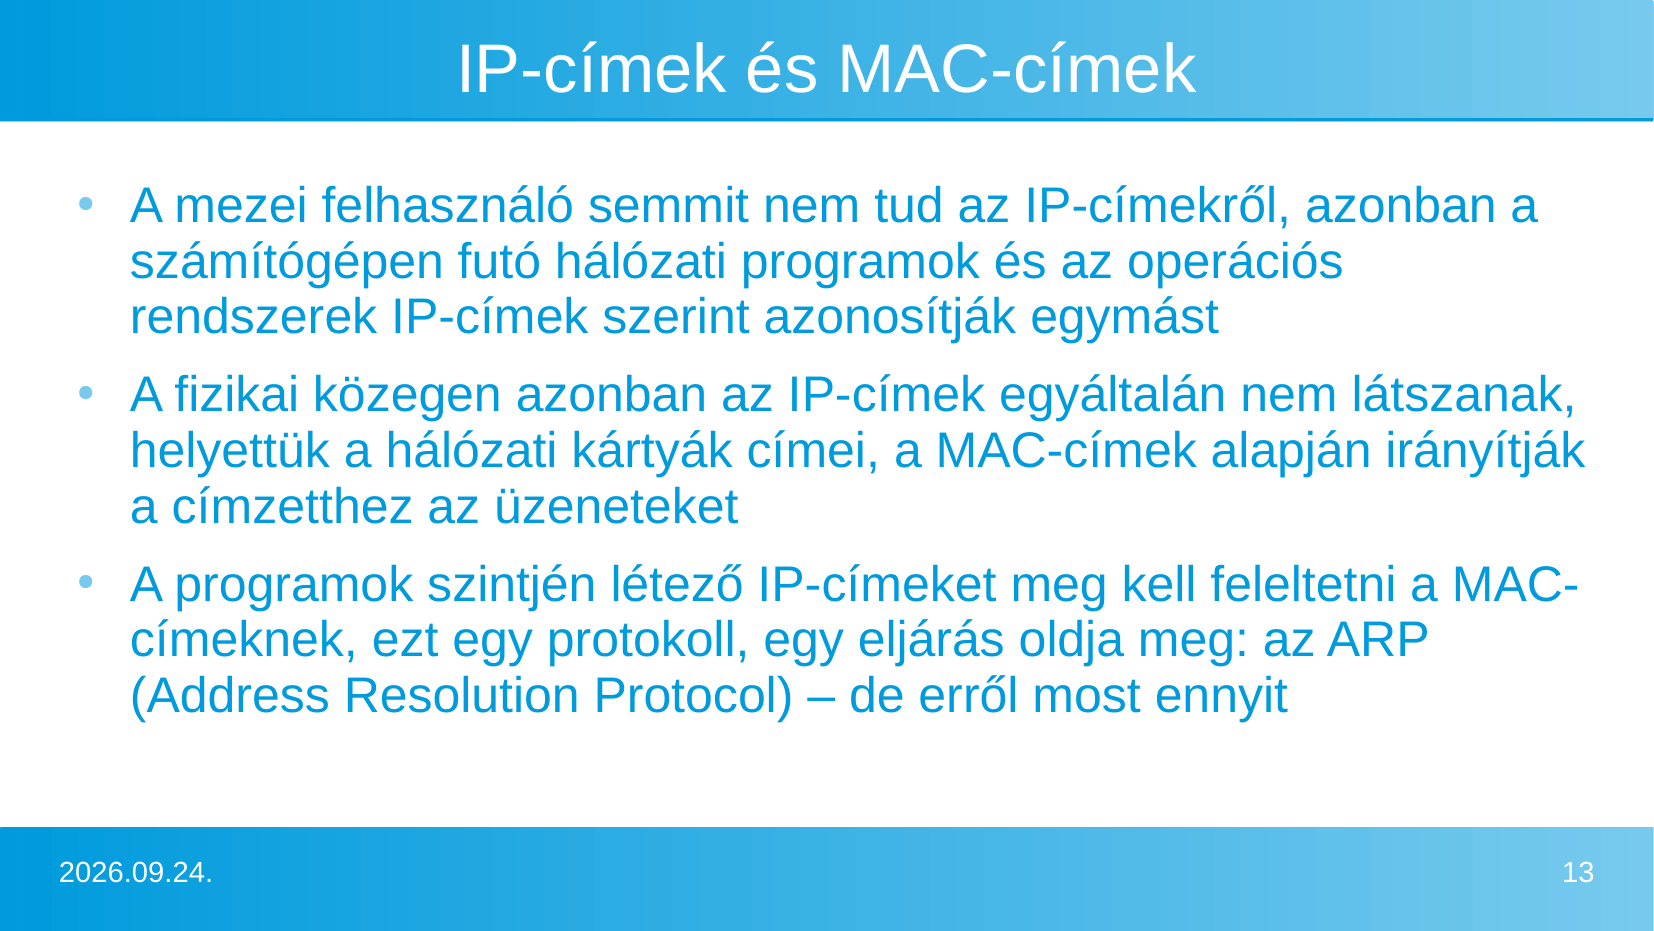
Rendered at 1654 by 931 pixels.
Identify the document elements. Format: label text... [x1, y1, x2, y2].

list A mezei felhasználó semmit nem tud az IP-címekről, azonban a számítógépen futó hálózati programok és az operációs rendszerek IP-címek szerint azonosítják egymást A fizikai közegen azonban az IP-címek egyáltalán nem látszanak, helyettük a hálózati kártyák címei, a MAC-címek alapján irányítják a címzetthez az üzeneteket A programok szintjén létező IP-címeket meg kell feleltetni a MAC-címeknek, ezt egy protokoll, egy eljárás oldja meg: az ARP (Address Resolution Protocol) – de erről most ennyit [59, 177, 1595, 768]
title IP-címek és MAC-címek [59, 29, 1595, 108]
